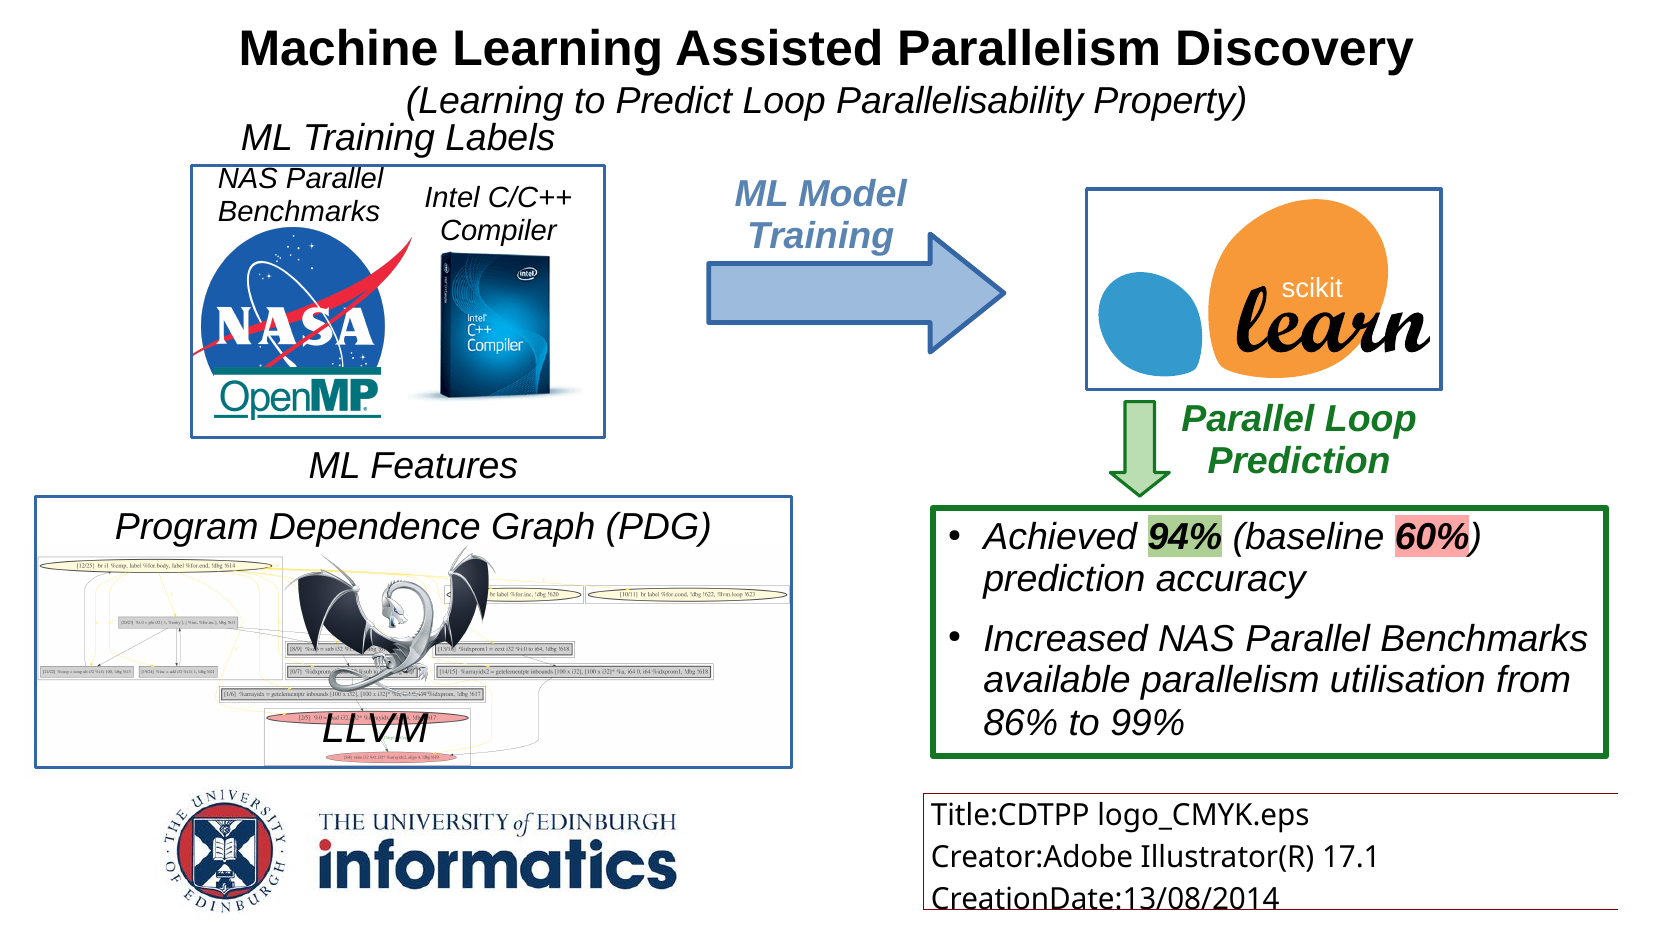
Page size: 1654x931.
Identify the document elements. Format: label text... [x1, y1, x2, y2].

text_box Parallel Loop Prediction [1133, 389, 1465, 489]
text_box ML Features [35, 437, 792, 494]
picture [37, 519, 790, 766]
text_box Intel C/C++ Compiler [403, 173, 593, 261]
text_box [1110, 401, 1149, 497]
text_box NAS Parallel Benchmarks [203, 167, 404, 236]
picture [1098, 199, 1430, 378]
title Machine Learning Assisted Parallelism Discovery [0, 0, 1654, 79]
text_box Achieved 94% (baseline 60%) prediction accuracy Increased NAS Parallel Benchmarks available parallelism utilisation from 86% to 99% [936, 511, 1603, 751]
text_box LLVM [307, 696, 449, 766]
text_box ML Model Training [708, 165, 934, 265]
picture [193, 225, 582, 427]
title (Learning to Predict Loop Parallelisability Property) [0, 79, 1654, 122]
text_box Program Dependence Graph (PDG) [37, 498, 790, 556]
picture [921, 791, 1618, 910]
picture [23, 542, 804, 922]
text_box [708, 237, 1004, 353]
text_box ML Training Labels [191, 122, 605, 166]
